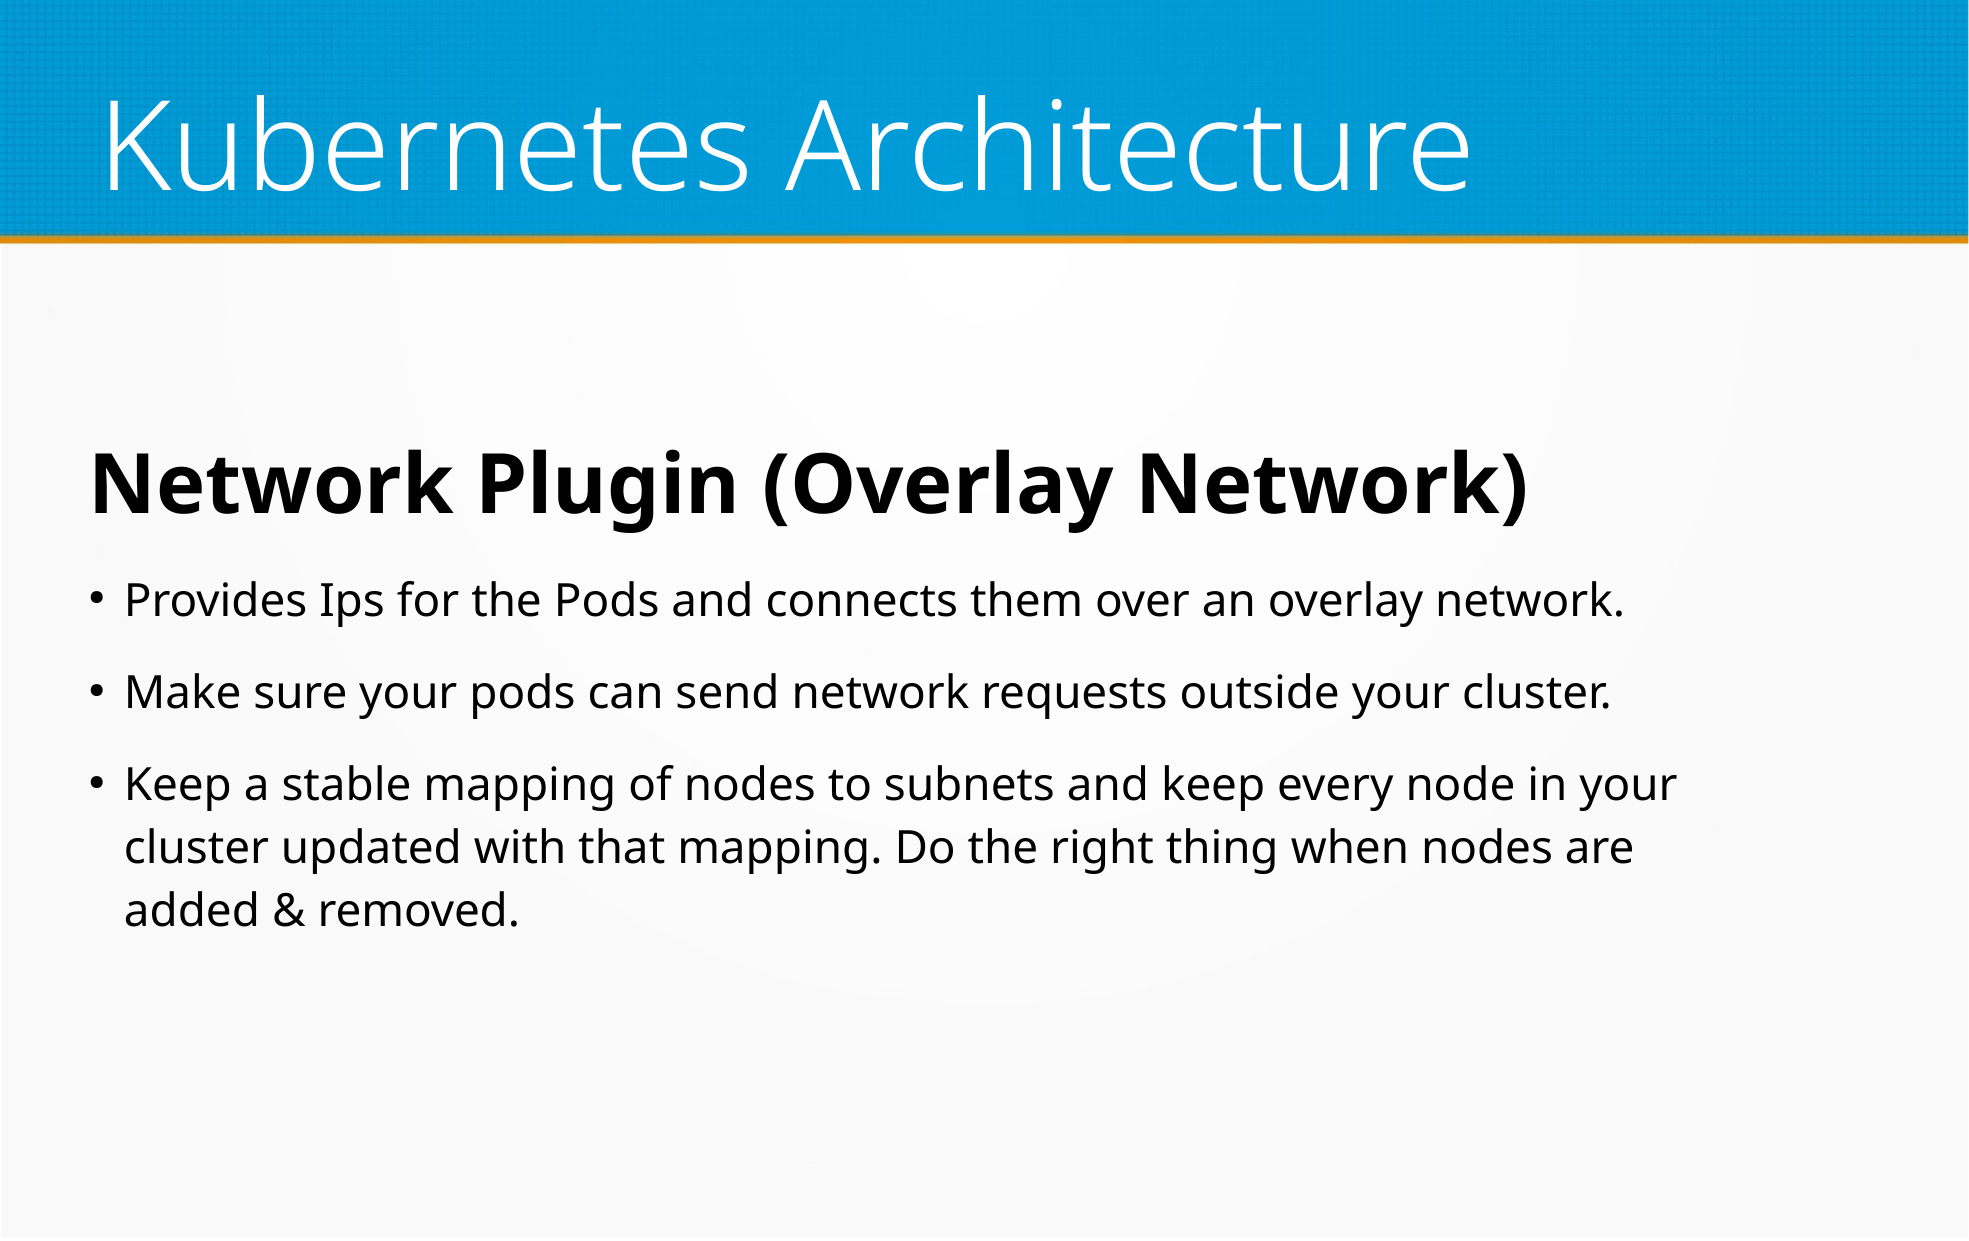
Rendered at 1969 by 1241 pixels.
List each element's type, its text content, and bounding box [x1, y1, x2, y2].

text_box Network Plugin (Overlay Network) Provides Ips for the Pods and connects them over an overlay network. Make sure your pods can send network requests outside your cluster. Keep a stable mapping of nodes to subnets and keep every node in your cluster updated with that mapping. Do the right thing when nodes are added & removed. [82, 293, 1772, 1163]
picture [0, 233, 1969, 1241]
title Kubernetes Architecture [98, 19, 1870, 227]
